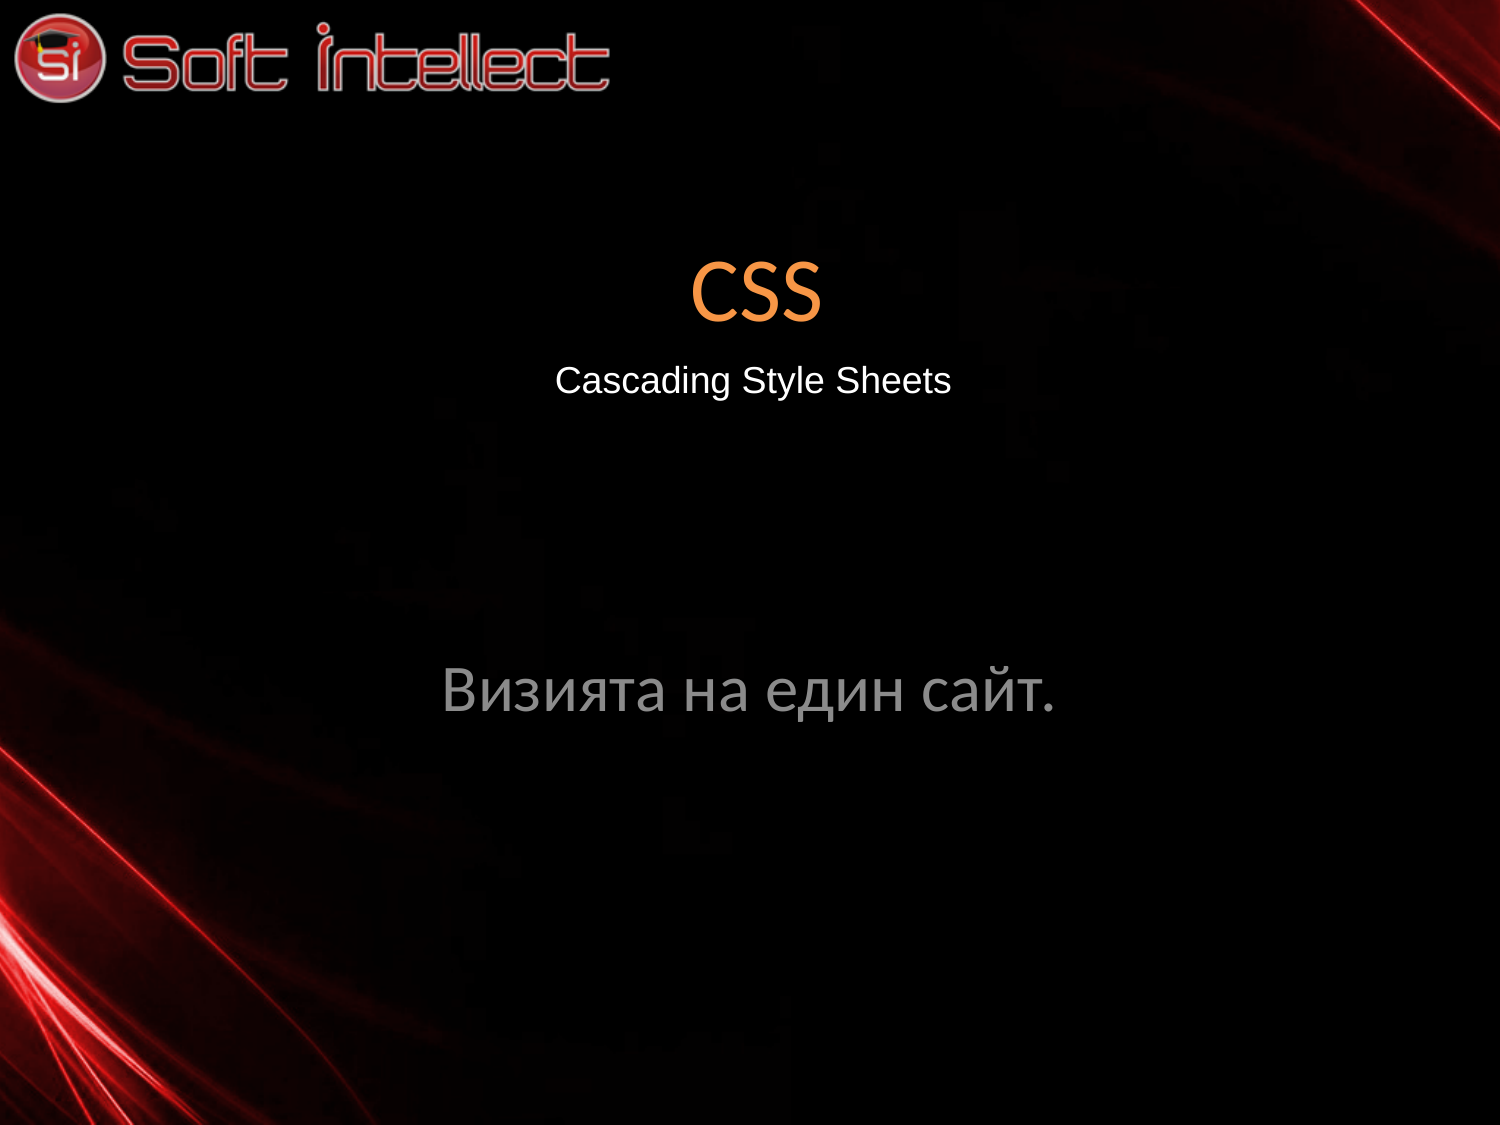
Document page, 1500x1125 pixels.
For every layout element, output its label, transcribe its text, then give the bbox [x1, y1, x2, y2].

picture [0, 0, 1500, 1125]
text_box Cascading Style Sheets [540, 348, 1050, 405]
text_box Визията на един сайт. [224, 637, 1275, 925]
text_box CSS [120, 164, 1395, 405]
